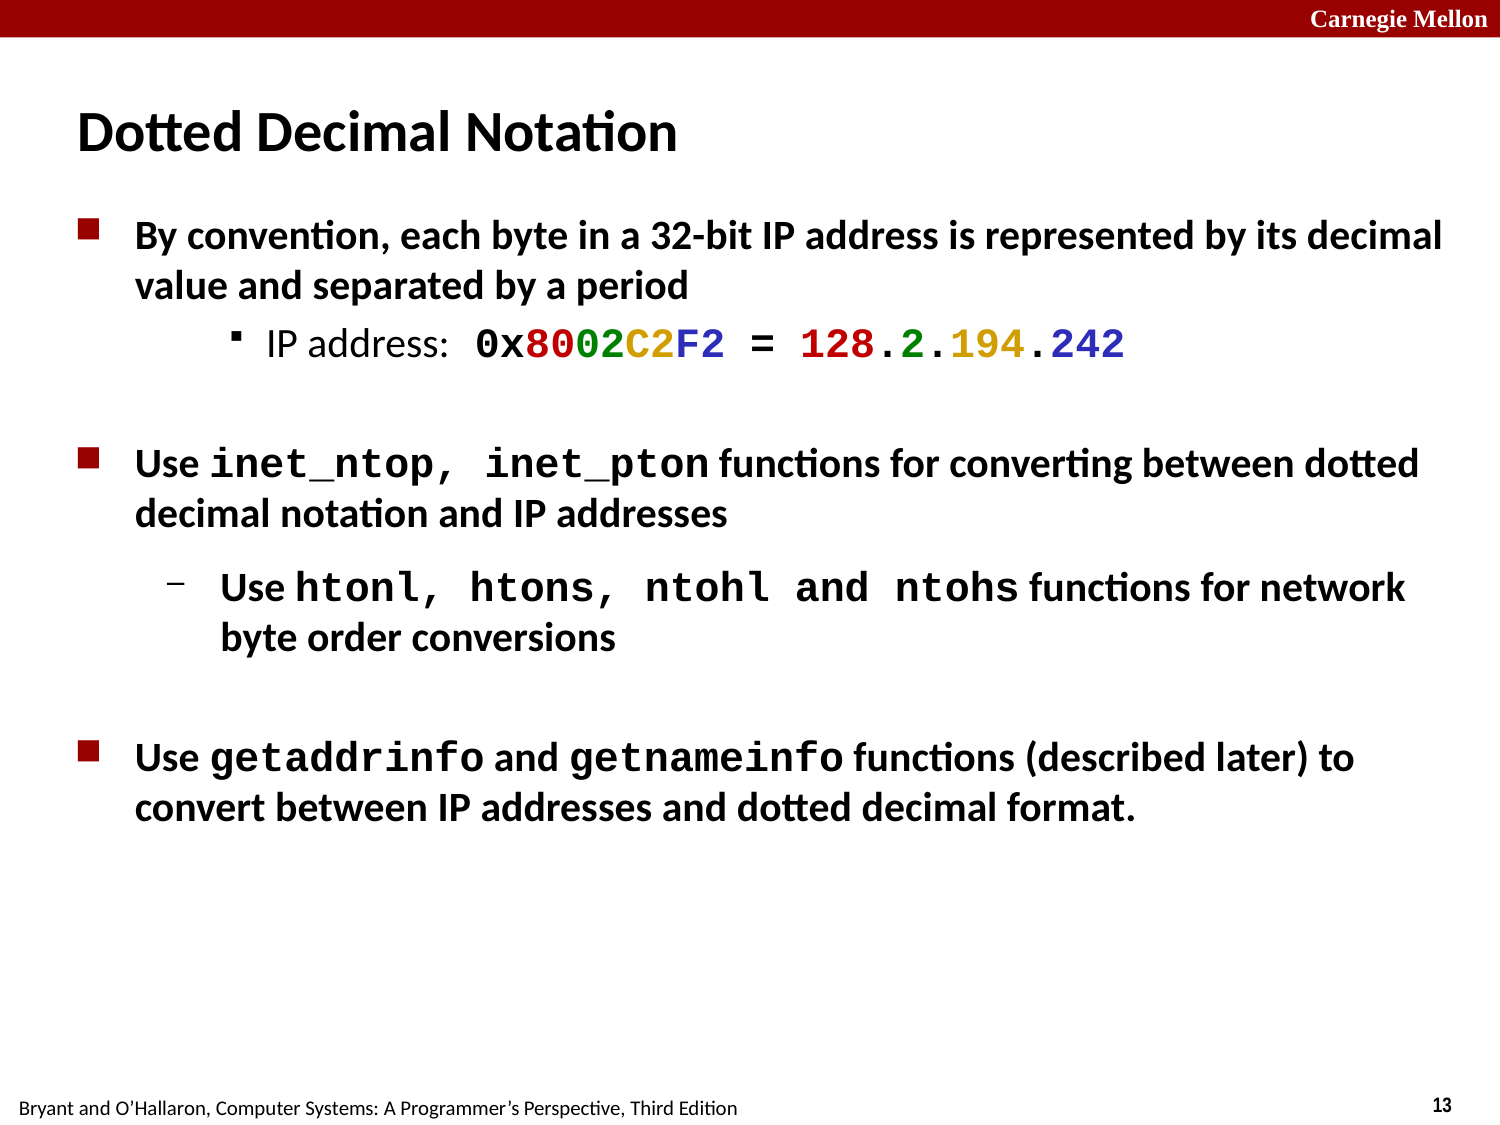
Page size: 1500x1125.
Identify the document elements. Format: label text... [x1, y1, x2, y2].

title Dotted Decimal Notation [62, 80, 1191, 175]
list By convention, each byte in a 32-bit IP address is represented by its decimal value and separated by a period IP address: 0x8002C2F2 = 128.2.194.242 Use inet_ntop, inet_pton functions for converting between dotted decimal notation and IP addresses Use htonl, htons, ntohl and ntohs functions for network byte order conversions Use getaddrinfo and getnameinfo functions (described later) to convert between IP addresses and dotted decimal format. [63, 200, 1463, 1050]
